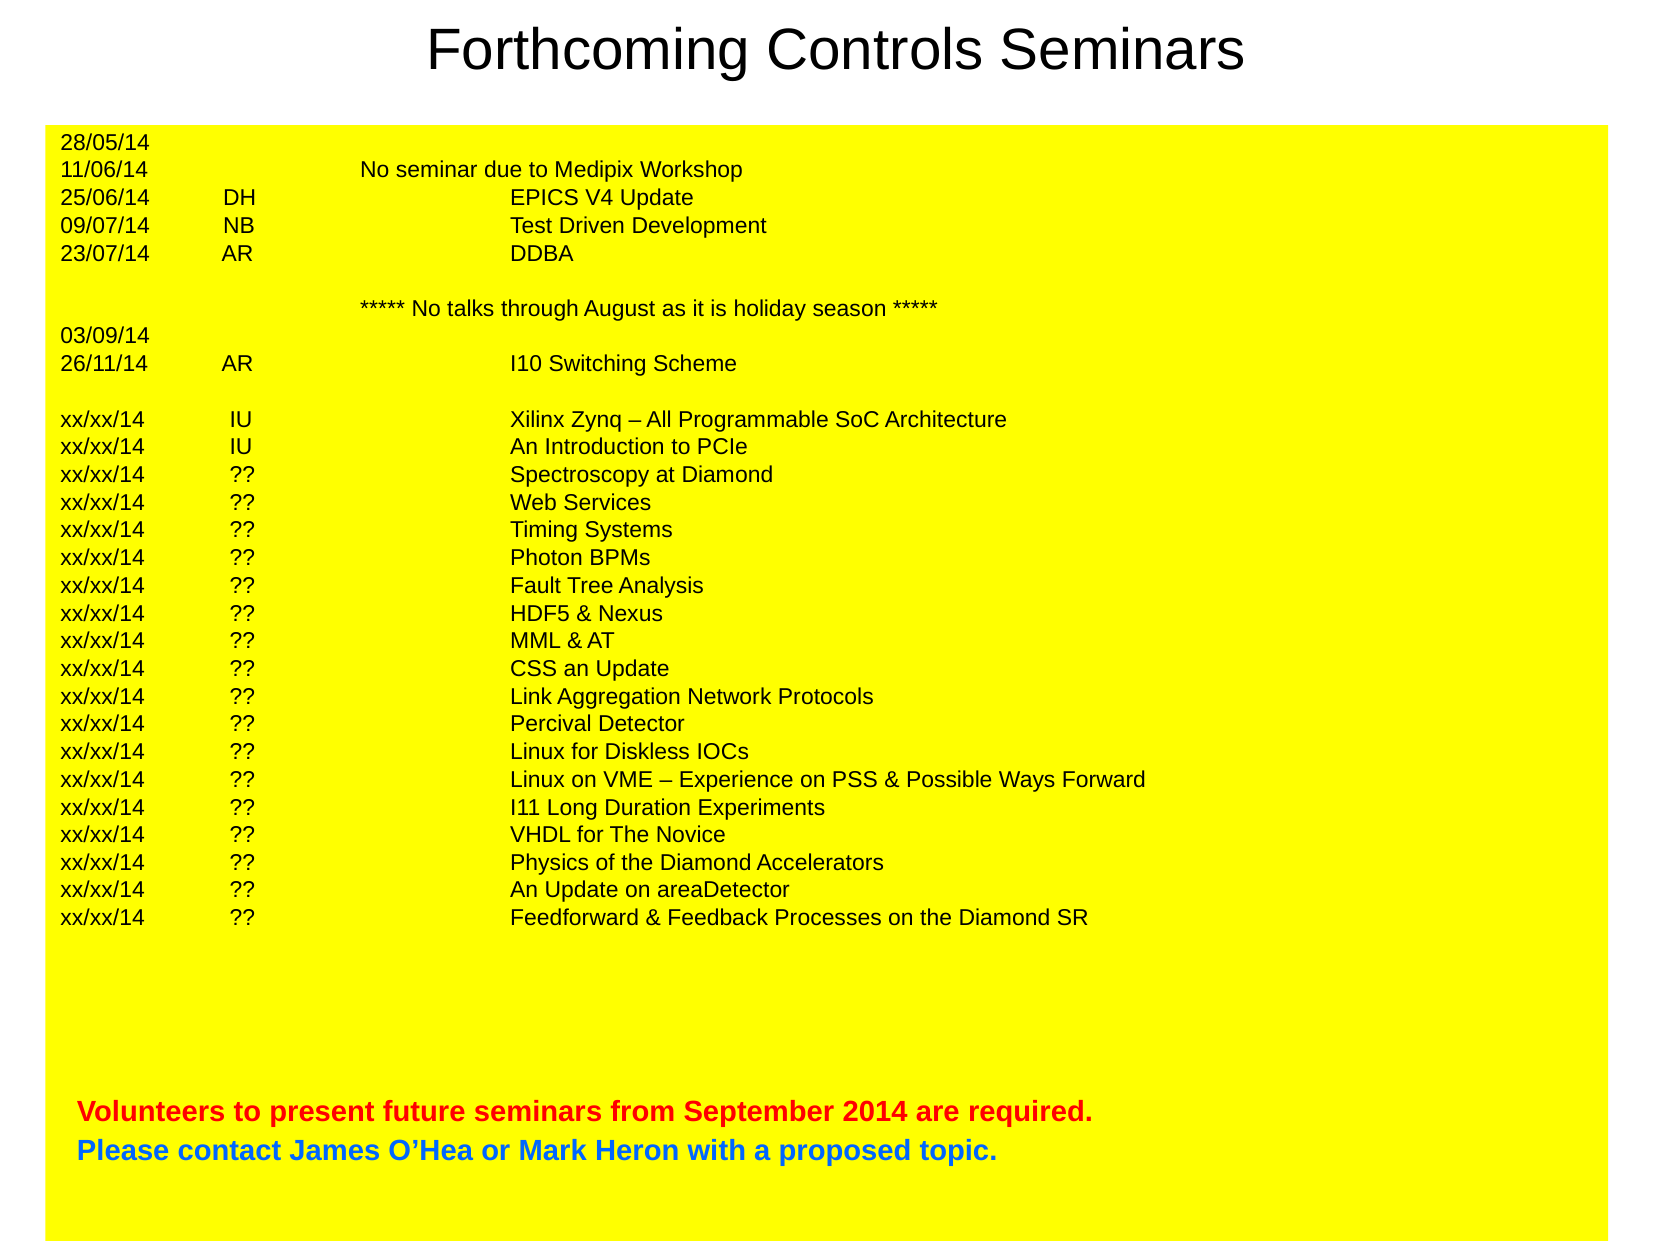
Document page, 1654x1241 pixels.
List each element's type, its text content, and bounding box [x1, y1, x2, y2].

title Forthcoming Controls Seminars [123, 0, 1530, 93]
list 28/05/14 11/06/14 No seminar due to Medipix Workshop 25/06/14 DH EPICS V4 Update 09/07/14 NB Test Driven Development 23/07/14 AR DDBA ***** No talks through August as it is holiday season ***** 03/09/14 26/11/14 AR I10 Switching Scheme xx/xx/14 IU Xilinx Zynq – All Programmable SoC Architecture xx/xx/14 IU An Introduction to PCIe xx/xx/14 ?? Spectroscopy at Diamond xx/xx/14 ?? Web Services xx/xx/14 ?? Timing Systems xx/xx/14 ?? Photon BPMs xx/xx/14 ?? Fault Tree Analysis xx/xx/14 ?? HDF5 & Nexus xx/xx/14 ?? MML & AT xx/xx/14 ?? CSS an Update xx/xx/14 ?? Link Aggregation Network Protocols xx/xx/14 ?? Percival Detector xx/xx/14 ?? Linux for Diskless IOCs xx/xx/14 ?? Linux on VME – Experience on PSS & Possible Ways Forward xx/xx/14 ?? I11 Long Duration Experiments xx/xx/14 ?? VHDL for The Novice xx/xx/14 ?? Physics of the Diamond Accelerators xx/xx/14 ?? An Update on areaDetector xx/xx/14 ?? Feedforward & Feedback Processes on the Diamond SR [45, 125, 1609, 1241]
text_box Volunteers to present future seminars from September 2014 are required. Please contact James O’Hea or Mark Heron with a proposed topic. [62, 1036, 1654, 1189]
